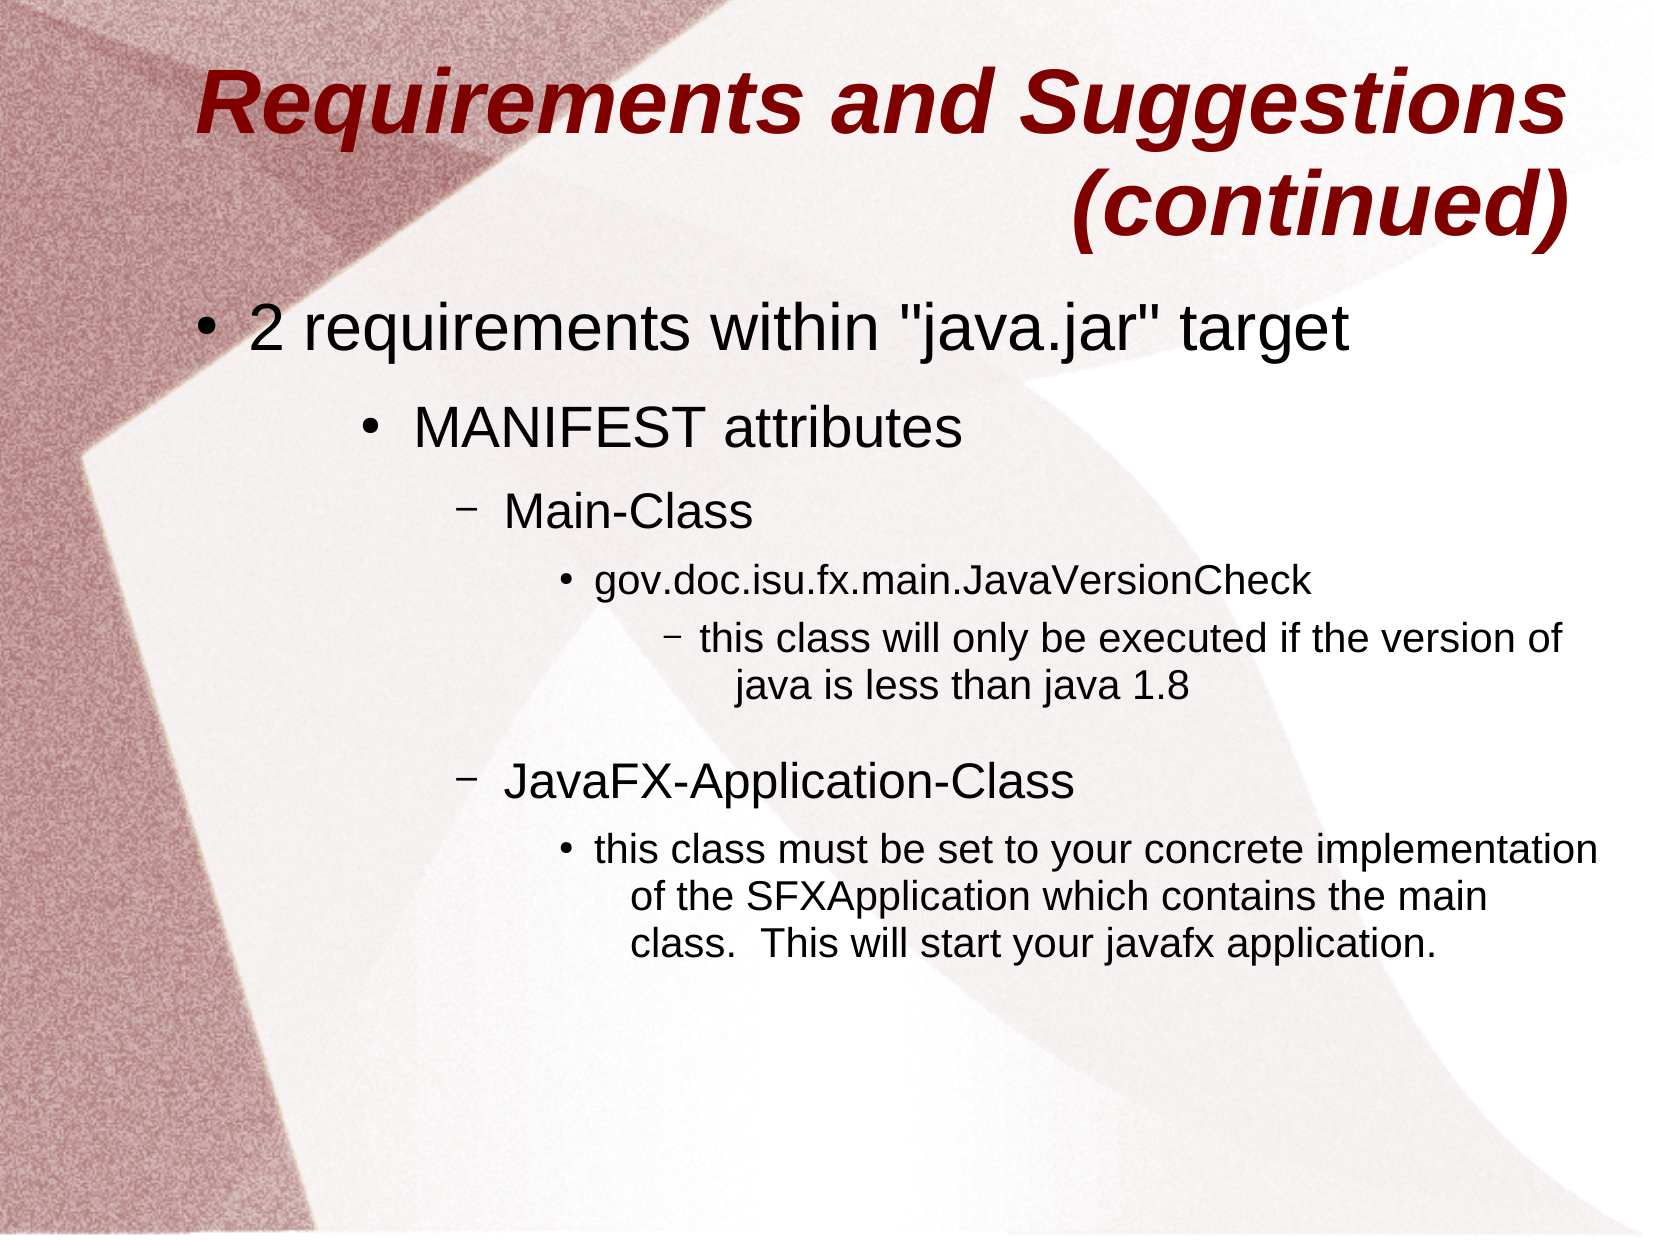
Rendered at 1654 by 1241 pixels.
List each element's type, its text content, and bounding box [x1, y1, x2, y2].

title Requirements and Suggestions (continued) [82, 50, 1571, 256]
list 2 requirements within "java.jar" target MANIFEST attributes Main-Class gov.doc.isu.fx.main.JavaVersionCheck this class will only be executed if the version of java is less than java 1.8 JavaFX-Application-Class this class must be set to your concrete implementation of the SFXApplication which contains the main class. This will start your javafx application. [177, 290, 1601, 968]
picture [0, 0, 1654, 1241]
